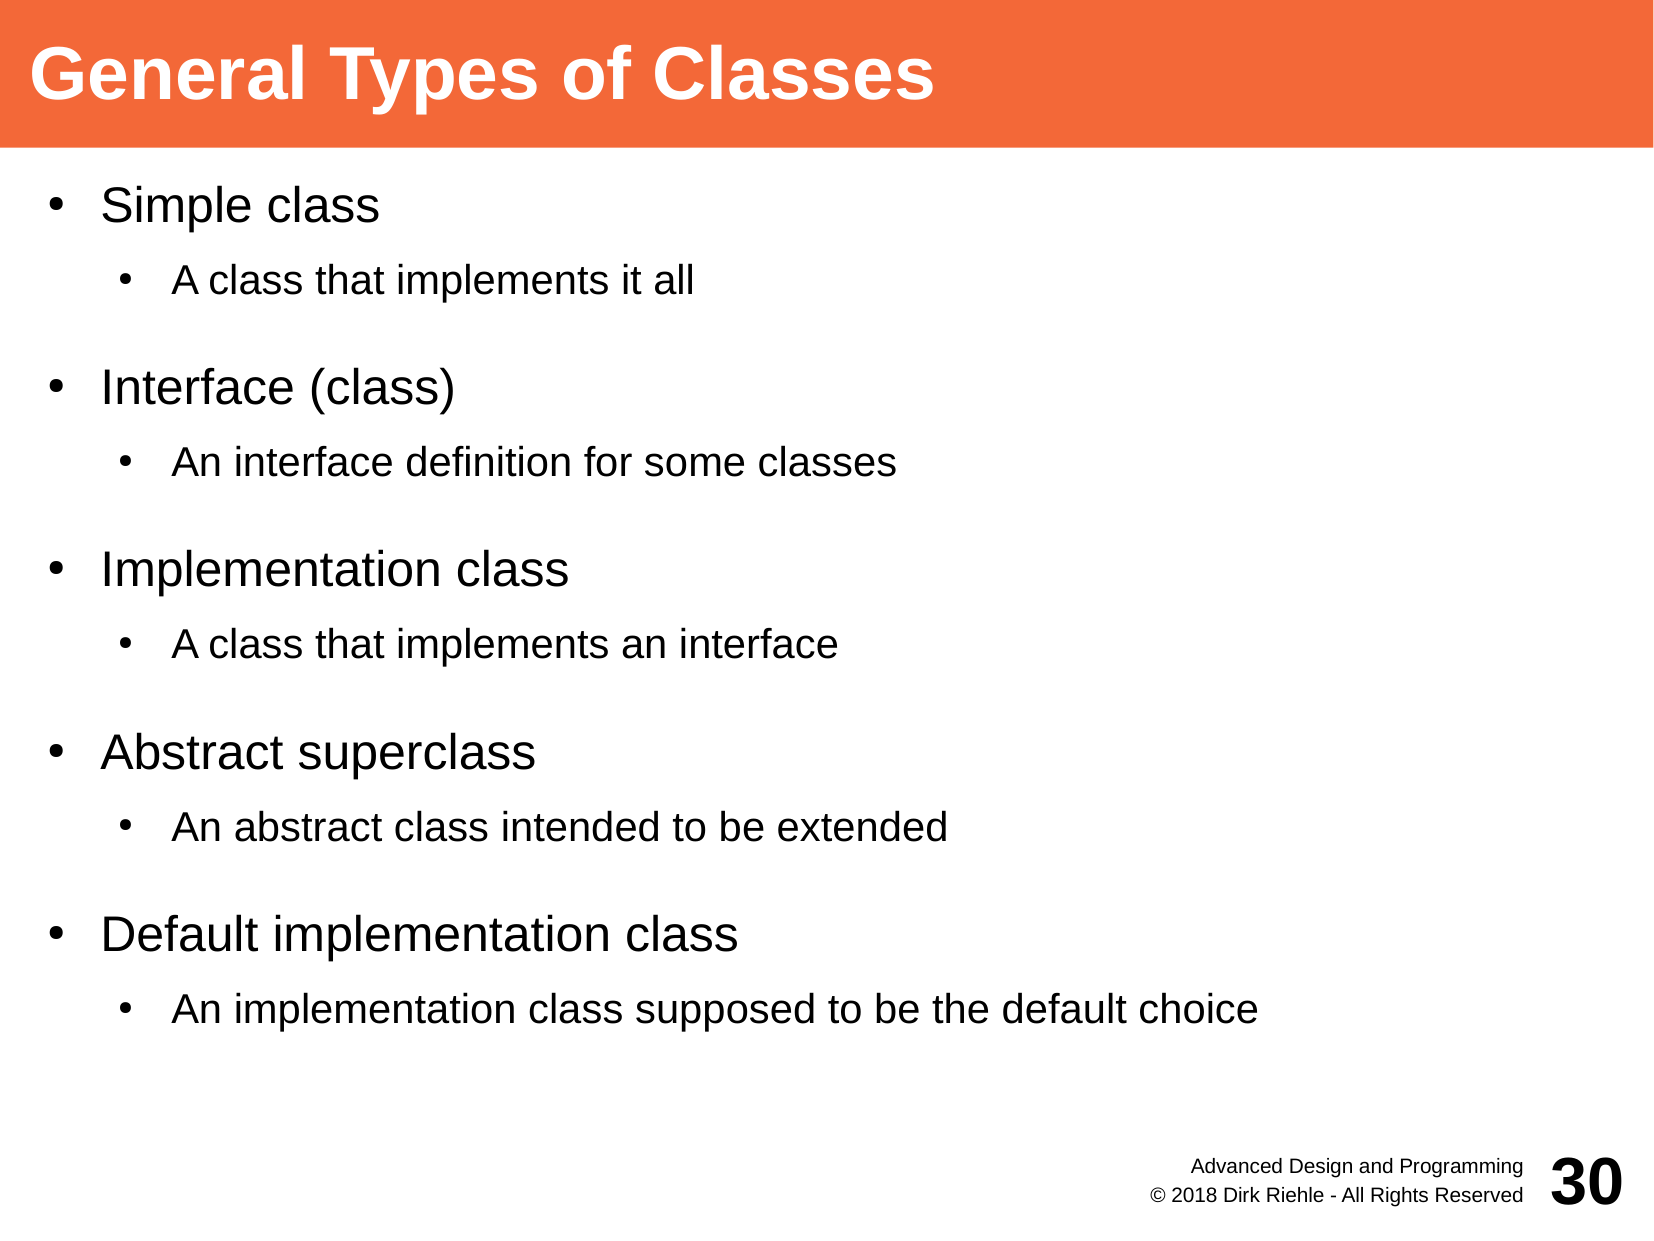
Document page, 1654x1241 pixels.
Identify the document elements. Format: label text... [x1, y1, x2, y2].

title General Types of Classes [0, 0, 1654, 148]
list Simple class A class that implements it all Interface (class) An interface definition for some classes Implementation class A class that implements an interface Abstract superclass An abstract class intended to be extended Default implementation class An implementation class supposed to be the default choice [29, 177, 1625, 1063]
